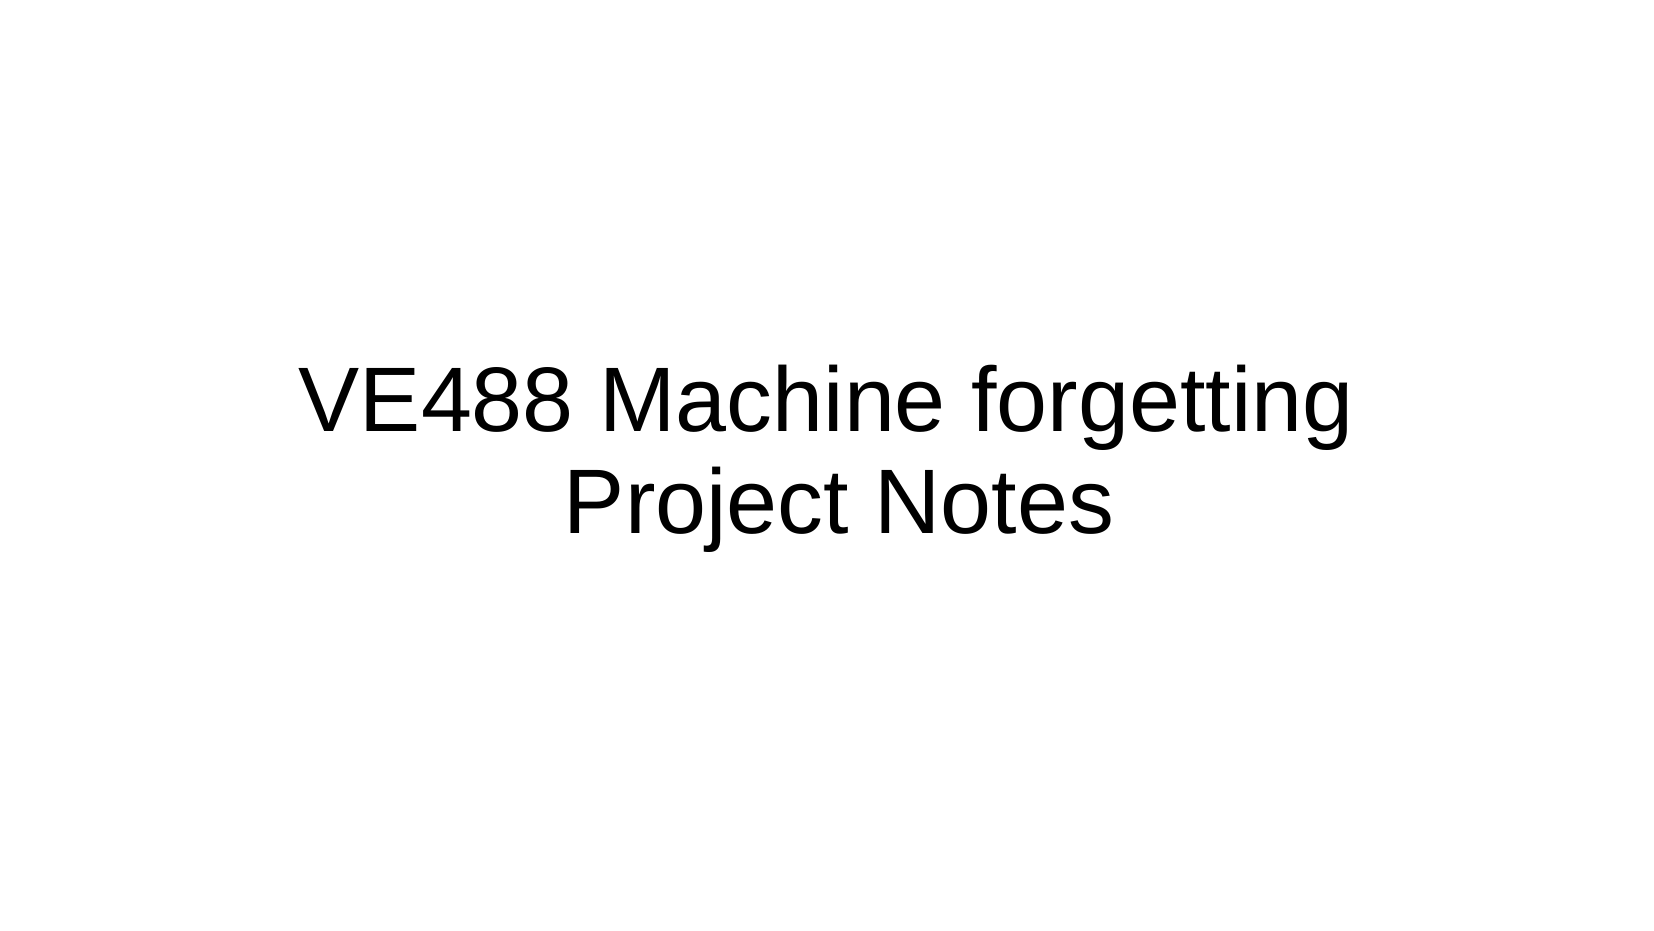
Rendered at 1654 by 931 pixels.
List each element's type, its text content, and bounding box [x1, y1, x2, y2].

title VE488 Machine forgetting Project Notes [82, 310, 1571, 591]
